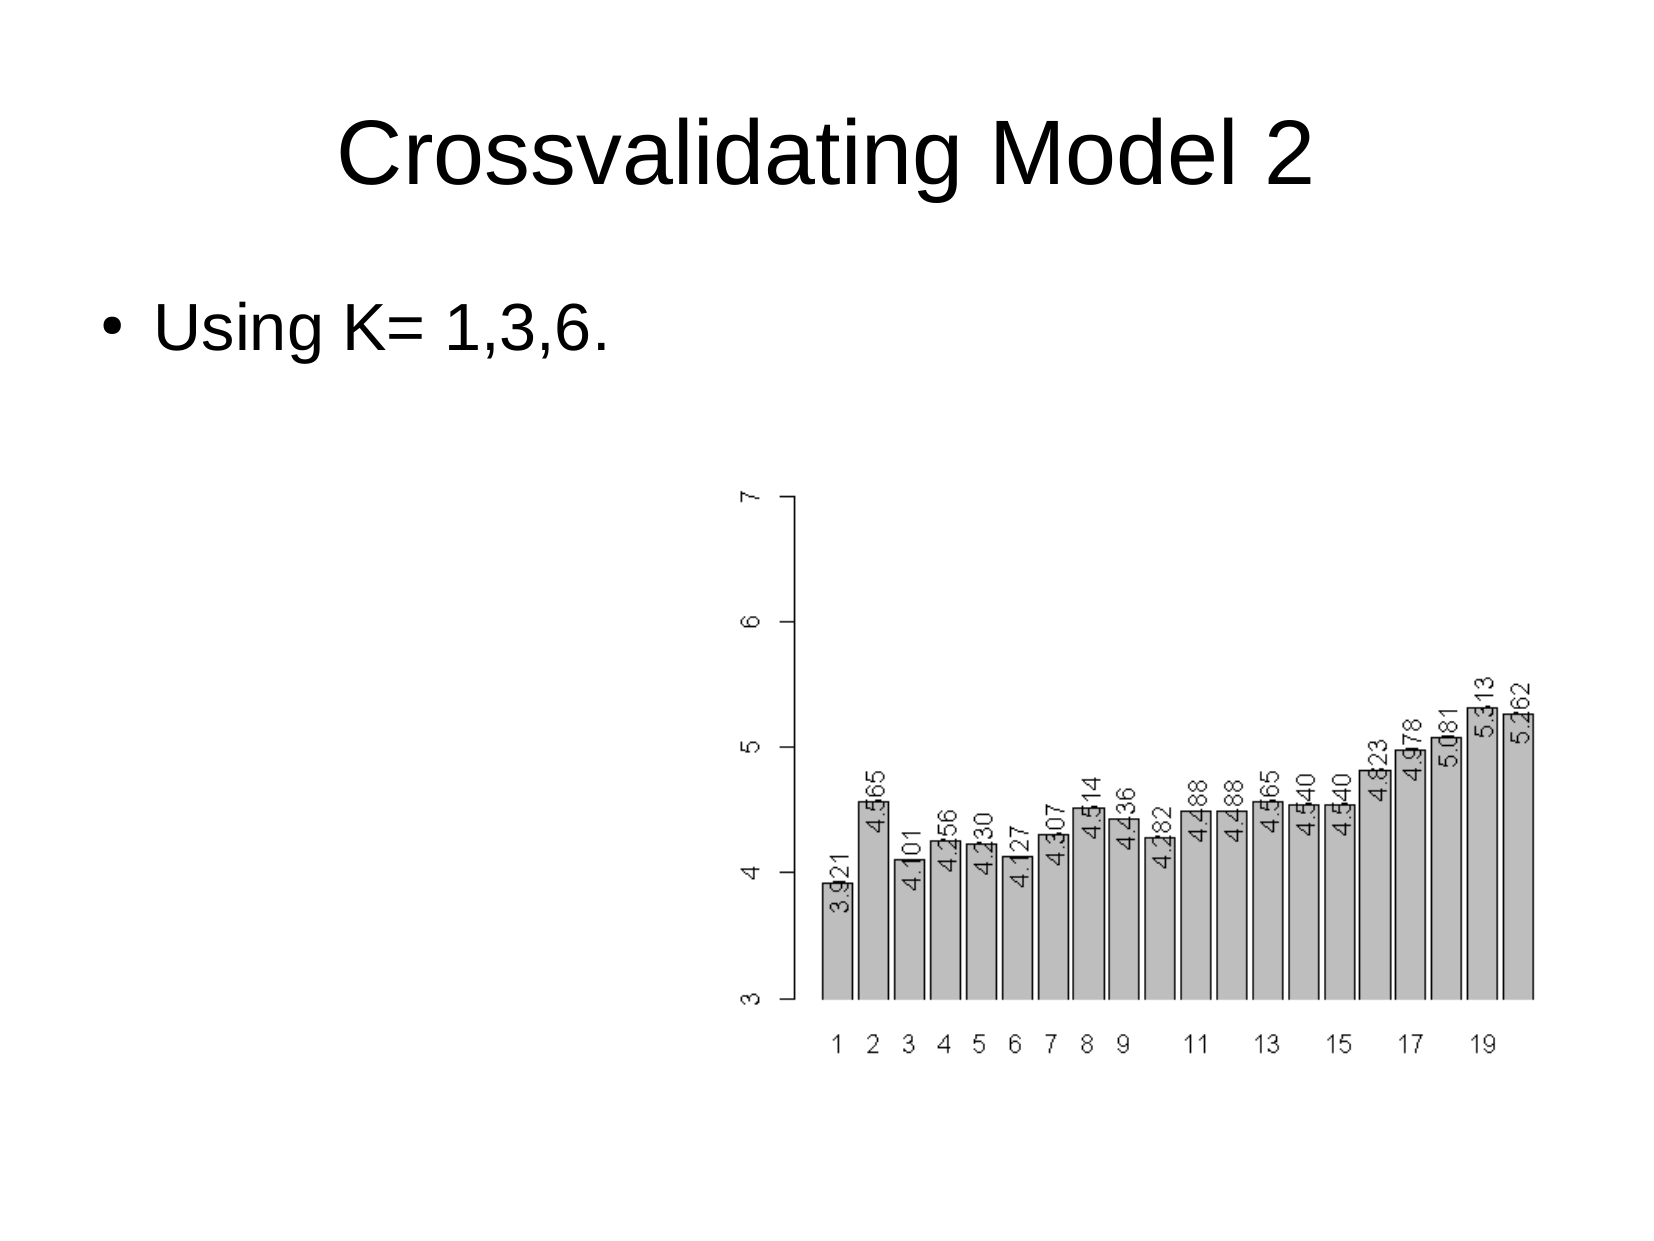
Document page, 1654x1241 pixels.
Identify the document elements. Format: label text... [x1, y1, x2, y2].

title Crossvalidating Model 2 [82, 49, 1571, 257]
list Using K= 1,3,6. [82, 290, 1571, 1109]
picture [672, 374, 1625, 1152]
